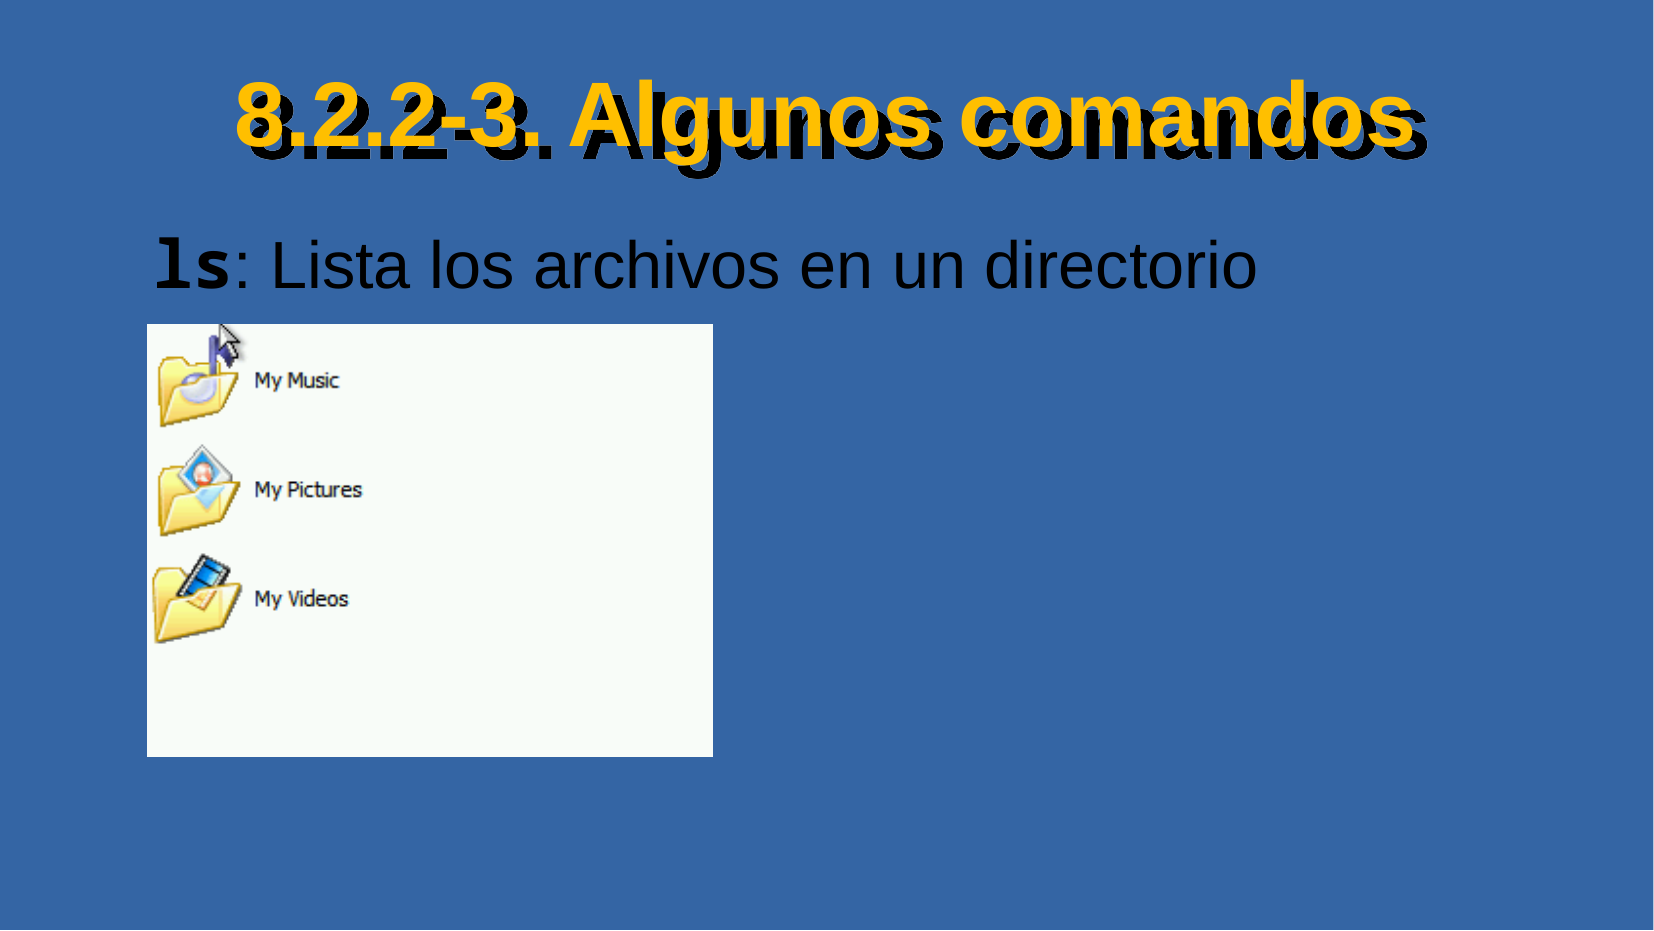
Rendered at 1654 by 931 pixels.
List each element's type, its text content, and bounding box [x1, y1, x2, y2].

picture [147, 324, 713, 758]
list ls: Lista los archivos en un directorio [82, 217, 1571, 758]
title 8.2.2-3. Algunos comandos [82, 37, 1571, 193]
